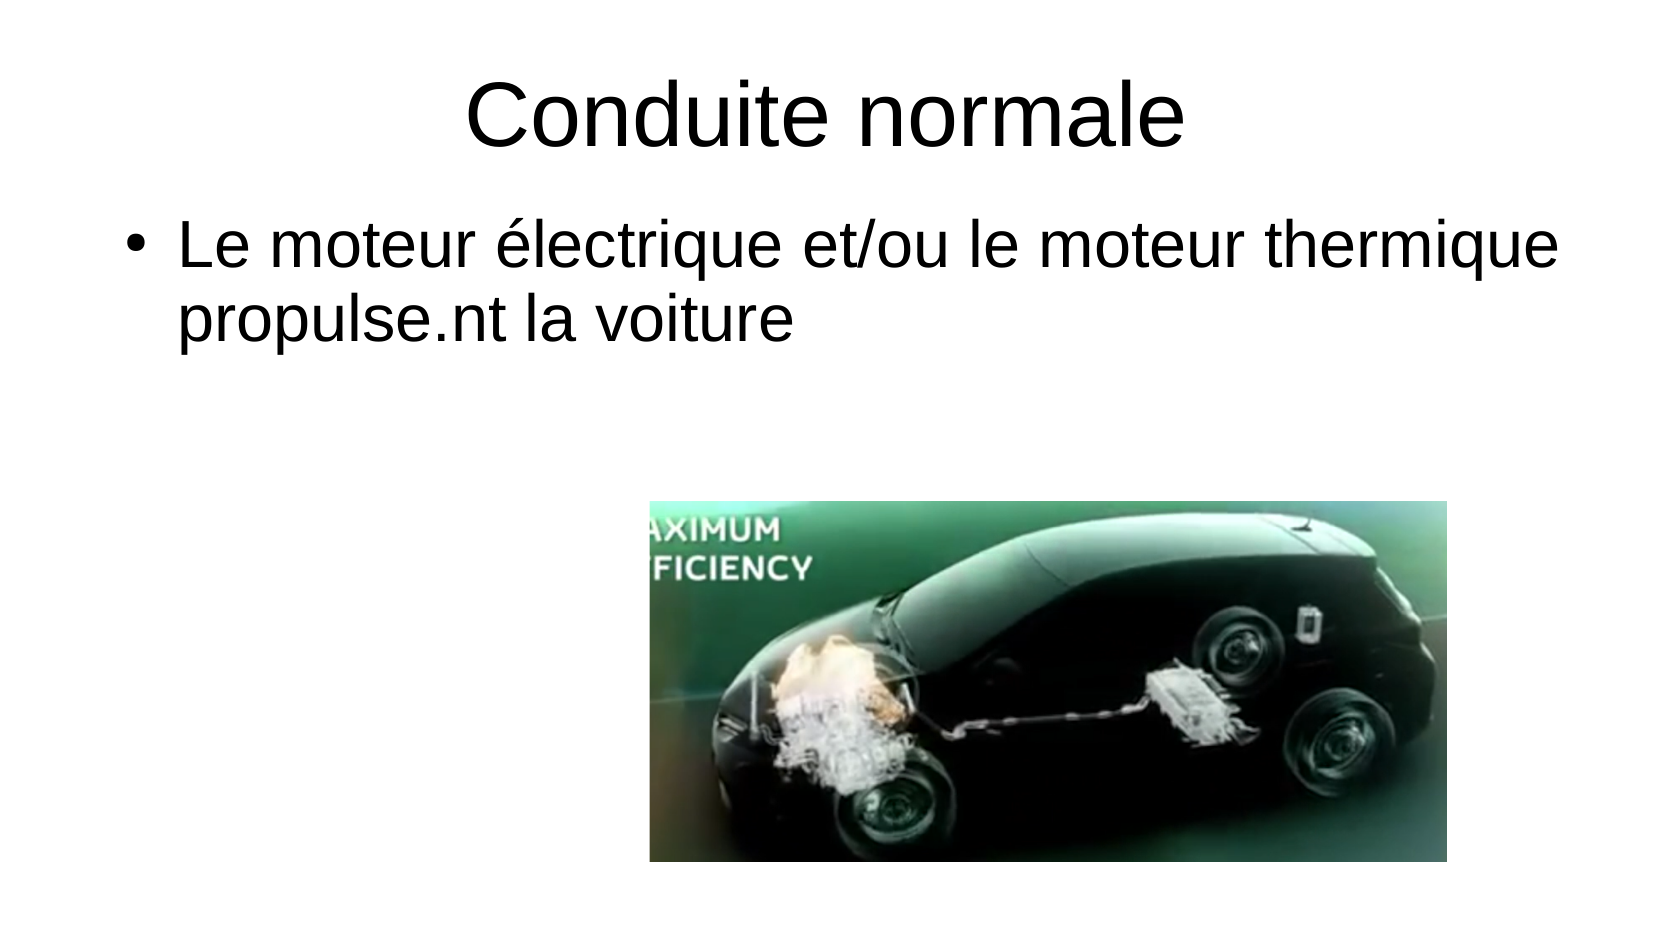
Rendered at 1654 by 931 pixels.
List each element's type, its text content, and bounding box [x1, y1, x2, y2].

title Conduite normale [82, 37, 1571, 193]
picture [649, 501, 1447, 862]
list Le moteur électrique et/ou le moteur thermique propulse.nt la voiture [106, 206, 1595, 747]
